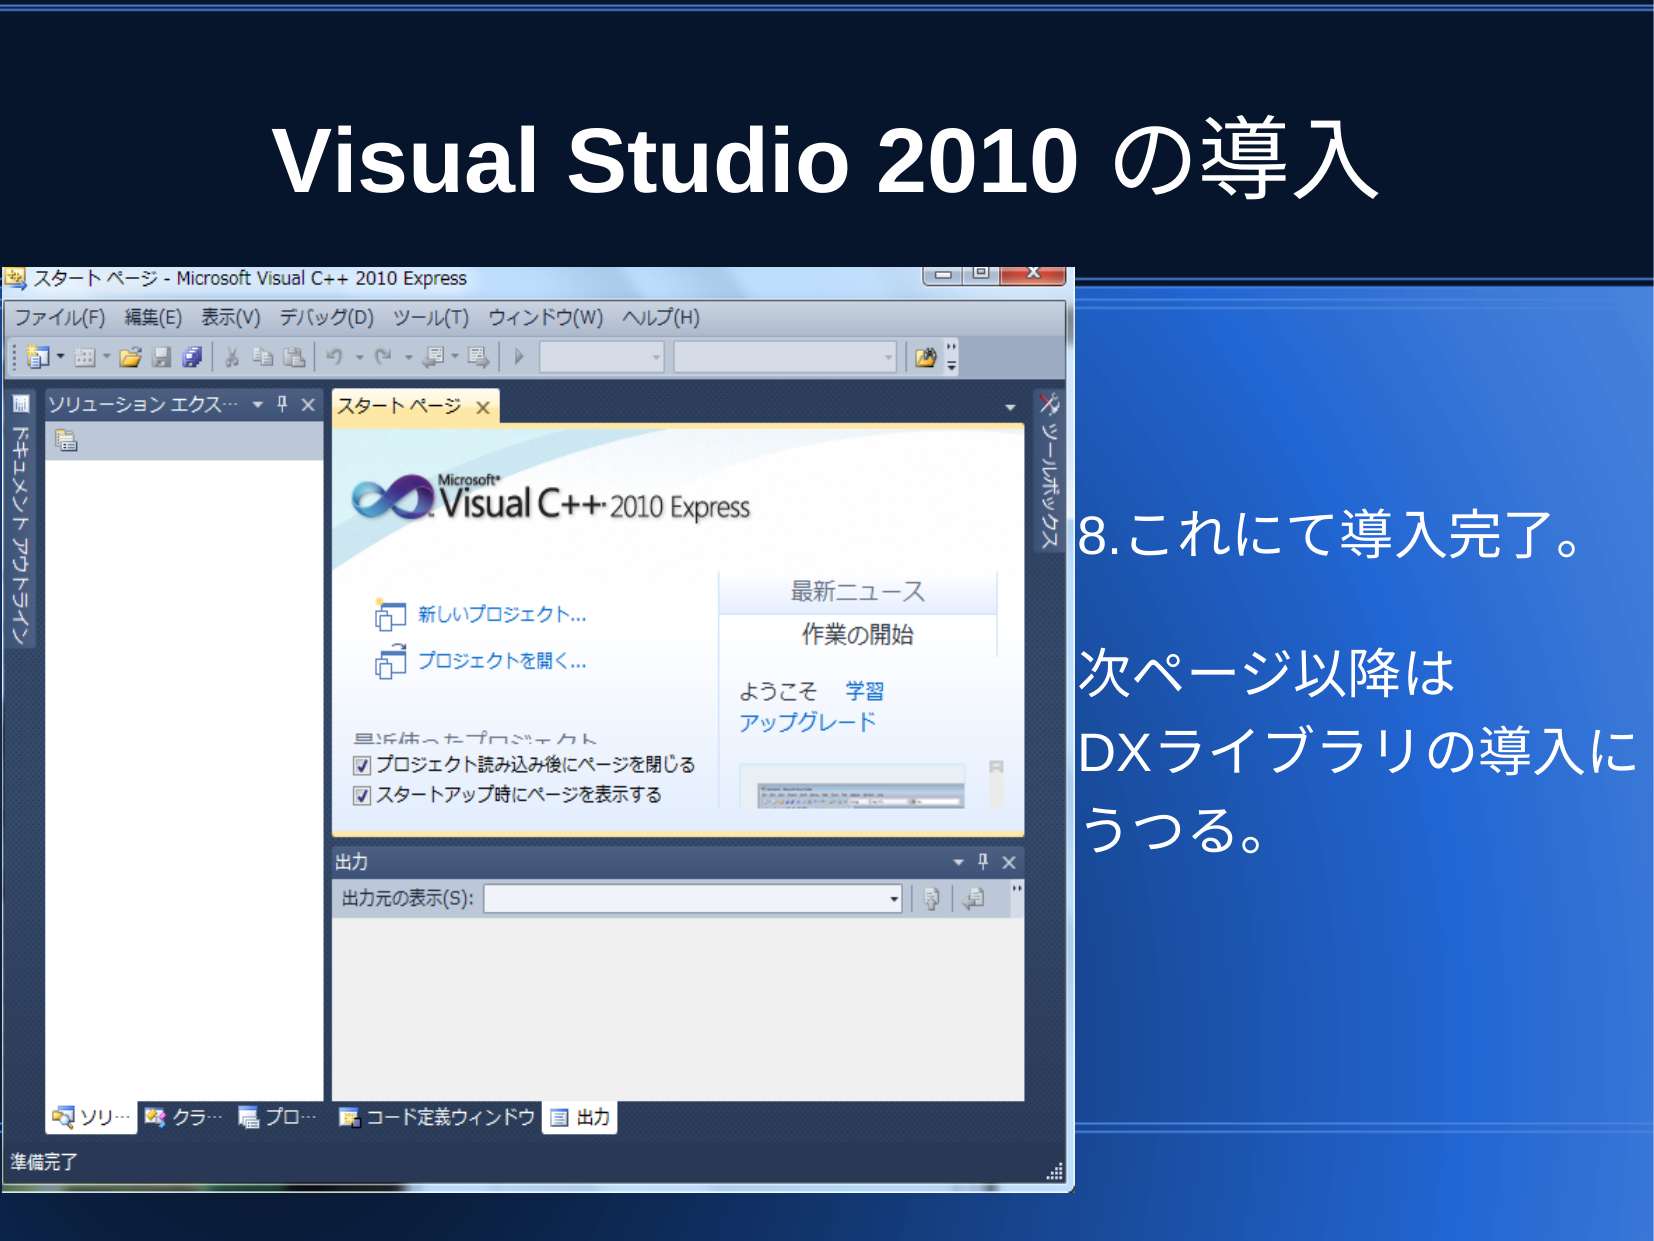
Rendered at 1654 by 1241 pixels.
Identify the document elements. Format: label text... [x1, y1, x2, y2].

picture [0, 0, 1654, 1241]
text_box 8.これにて導入完了。 次ページ以降は DXライブラリの導入に うつる。 [1075, 484, 1603, 777]
title Visual Studio 2010 の導入 [82, 49, 1571, 257]
